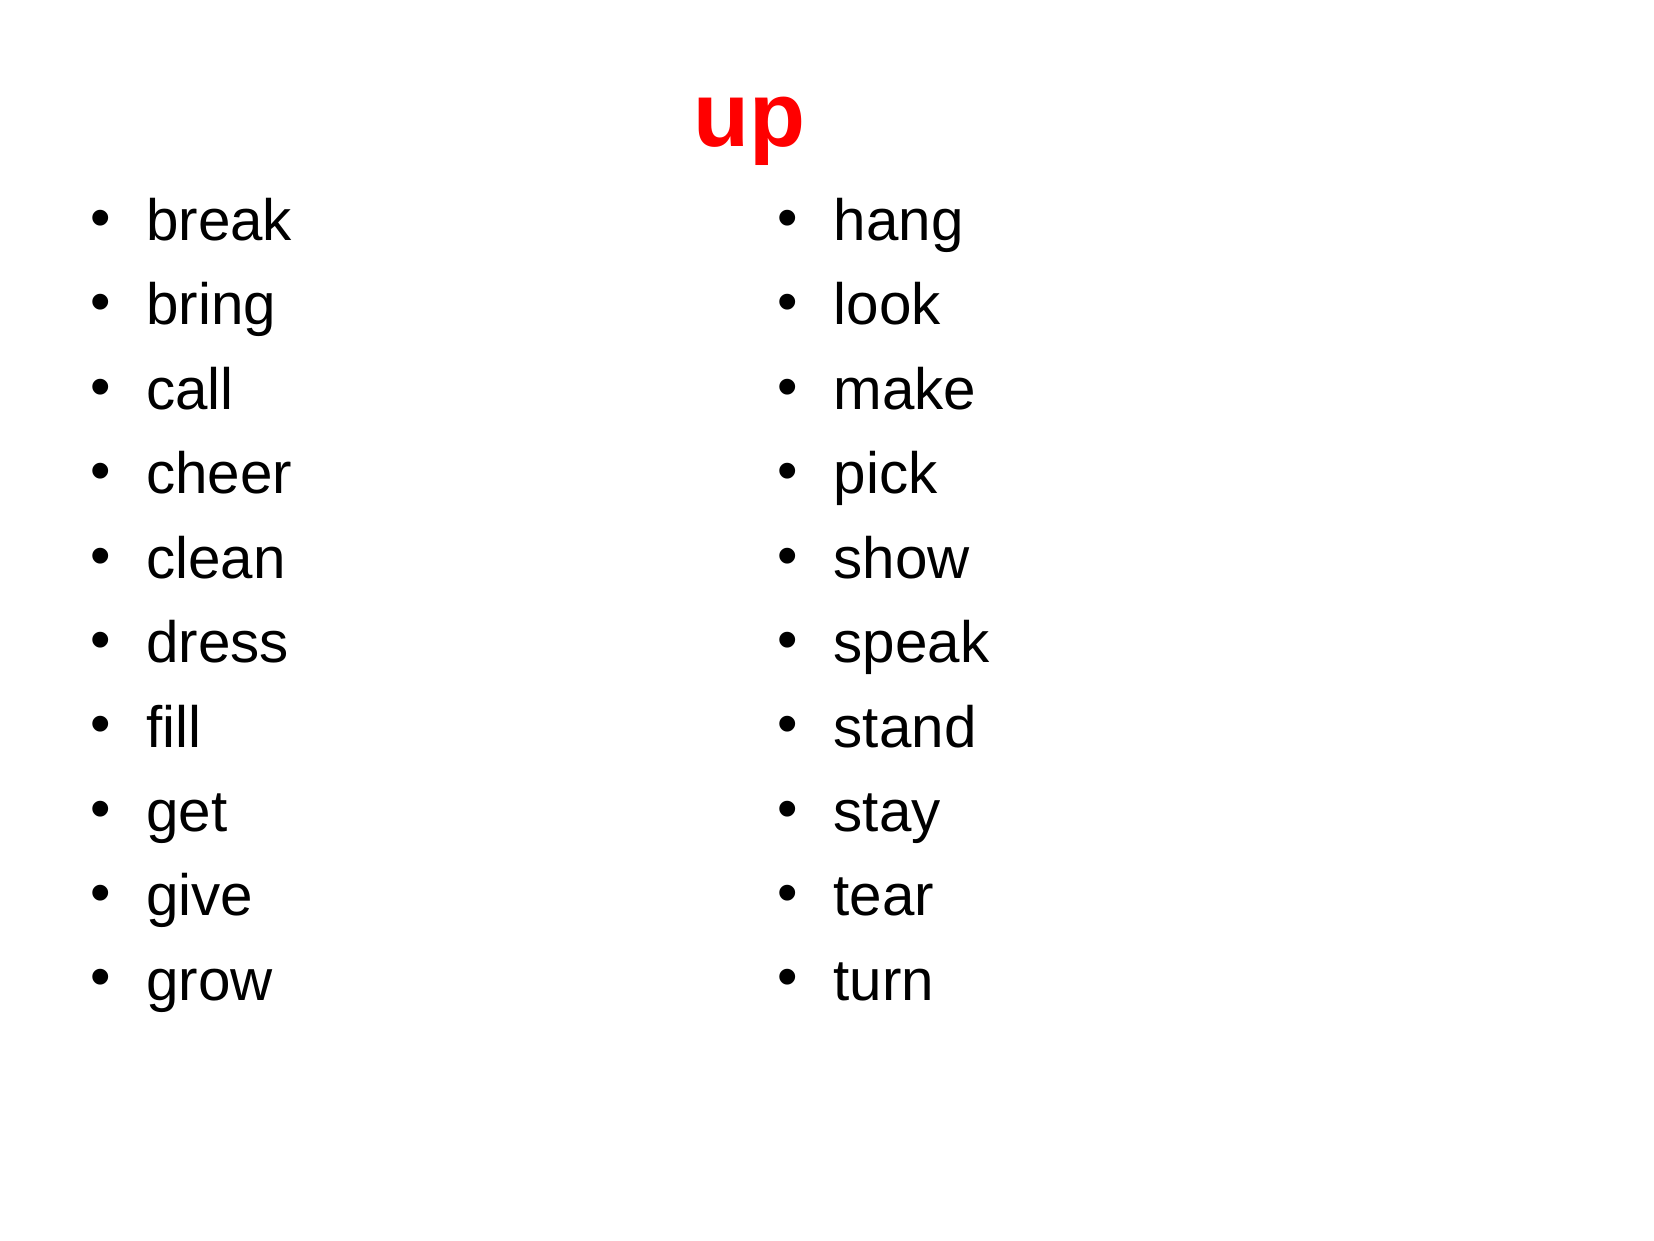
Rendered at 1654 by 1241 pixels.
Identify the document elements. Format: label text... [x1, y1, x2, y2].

list hang look make pick show speak stand stay tear turn [762, 174, 1426, 1063]
list break bring call cheer clean dress fill get give grow [75, 174, 738, 1063]
title up [75, 45, 1426, 175]
